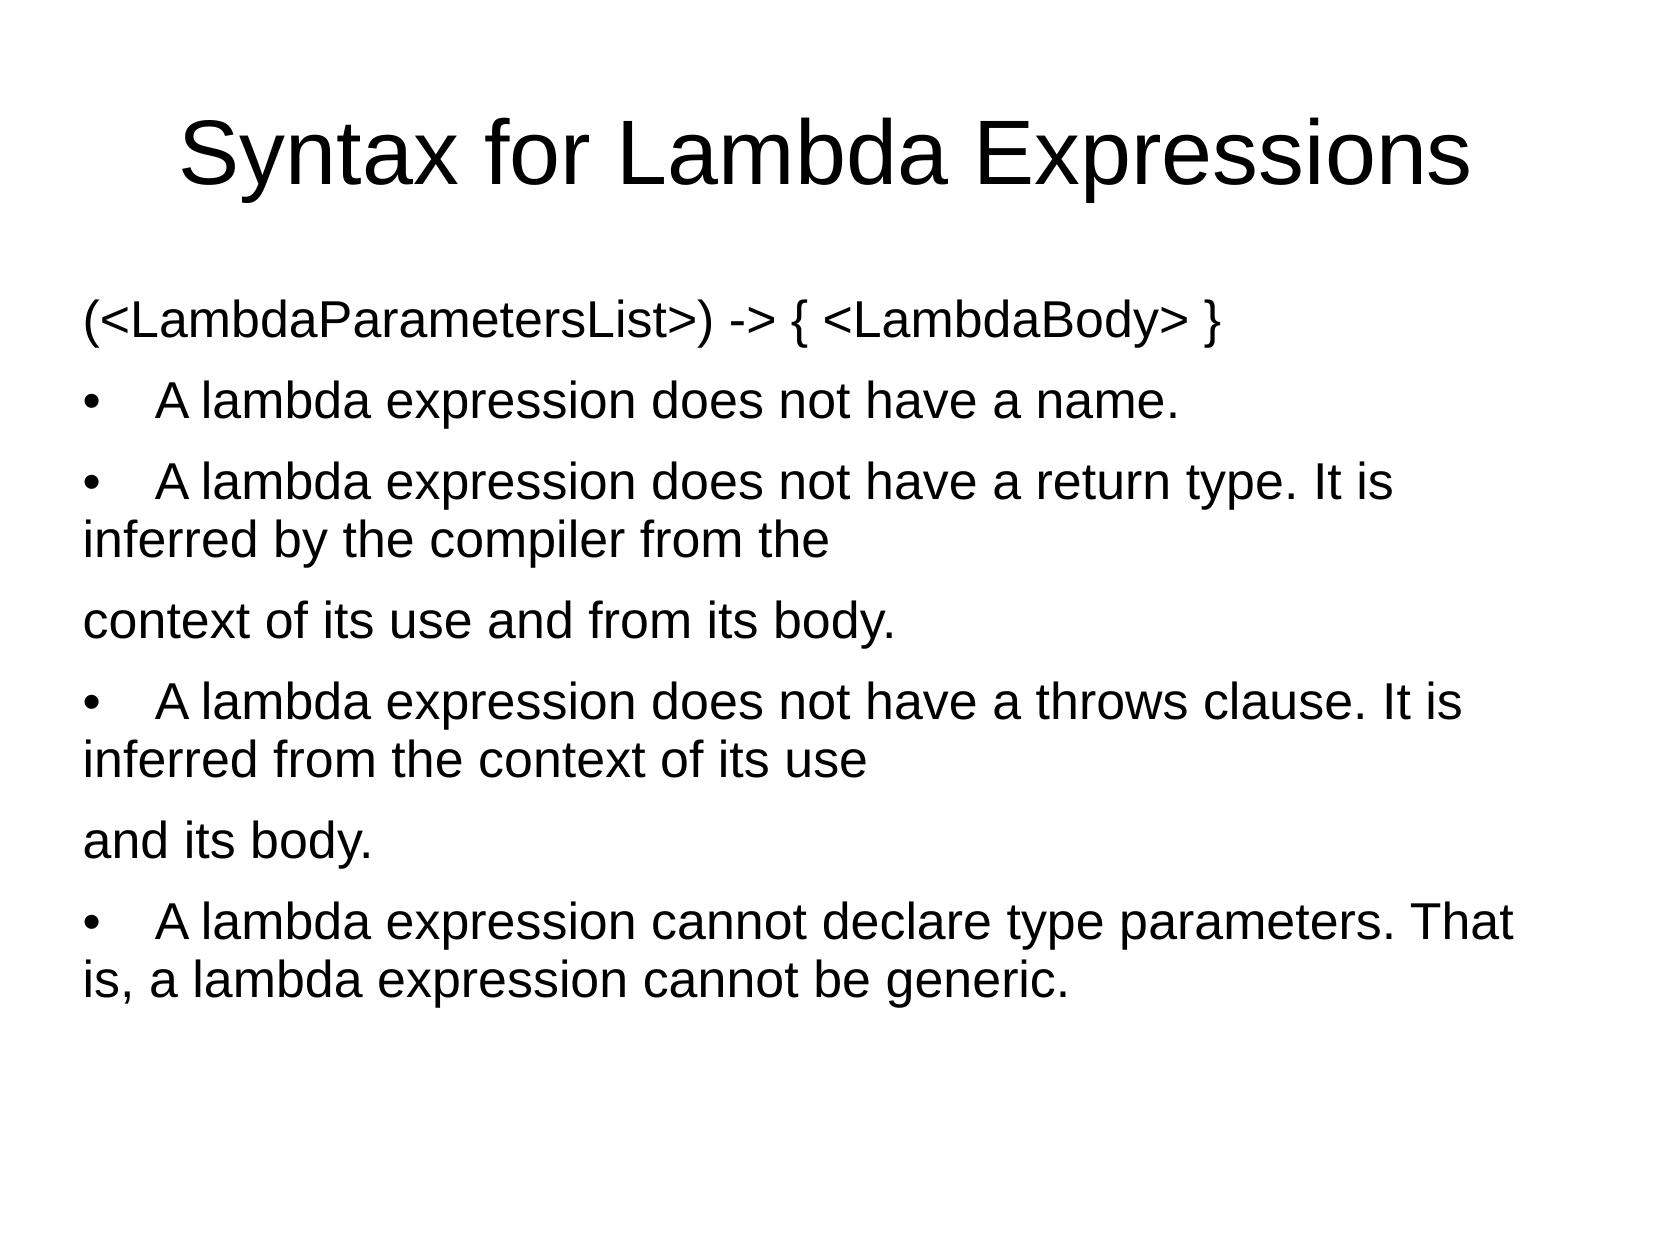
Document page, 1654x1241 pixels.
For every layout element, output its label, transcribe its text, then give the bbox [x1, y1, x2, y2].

title Syntax for Lambda Expressions [82, 49, 1571, 257]
list (<LambdaParametersList>) -> { <LambdaBody> } • A lambda expression does not have a name. • A lambda expression does not have a return type. It is inferred by the compiler from the context of its use and from its body. • A lambda expression does not have a throws clause. It is inferred from the context of its use and its body. • A lambda expression cannot declare type parameters. That is, a lambda expression cannot be generic. [82, 290, 1571, 1010]
